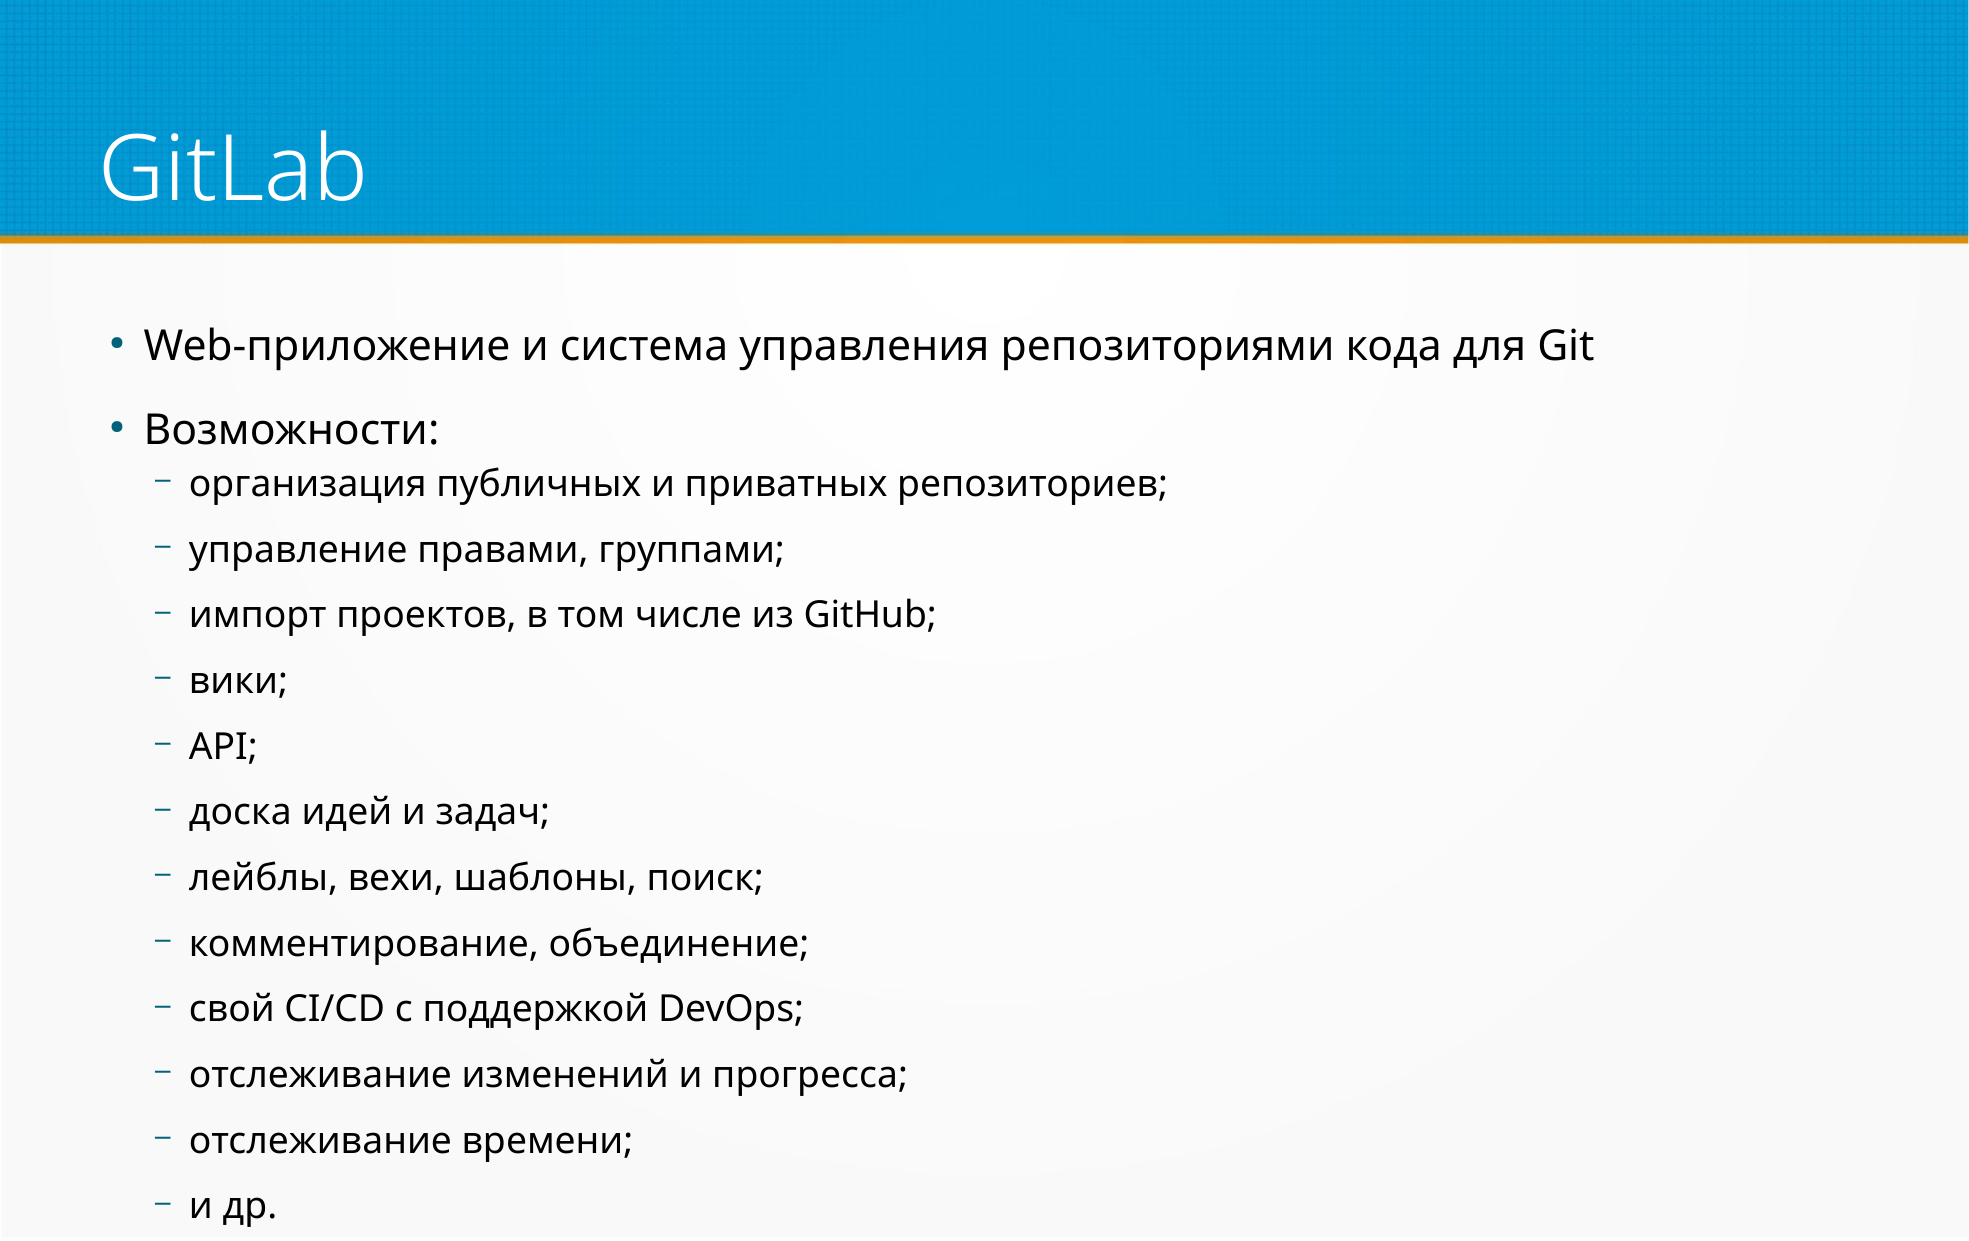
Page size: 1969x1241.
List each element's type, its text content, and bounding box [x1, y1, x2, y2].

picture [0, 233, 1969, 1241]
title GitLab [98, 19, 1870, 227]
list Web-приложение и система управления репозиториями кода для Git Возможности: организация публичных и приватных репозиториев; управление правами, группами; импорт проектов, в том числе из GitHub; вики; API; доска идей и задач; лейблы, вехи, шаблоны, поиск; комментирование, объединение; свой CI/CD с поддержкой DevOps; отслеживание изменений и прогресса; отслеживание времени; и др. [98, 315, 1969, 1241]
